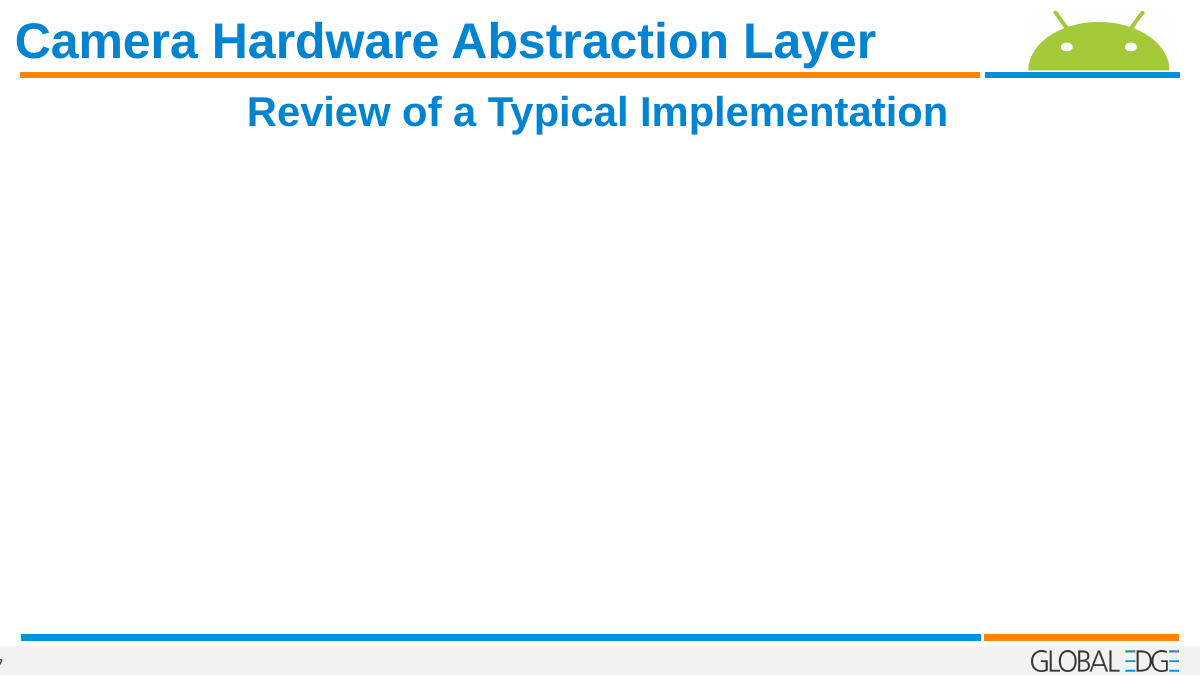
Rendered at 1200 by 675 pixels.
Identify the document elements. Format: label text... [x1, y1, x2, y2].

picture [1027, 10, 1170, 71]
picture [1031, 650, 1179, 672]
text_box Review of a Typical Implementation [0, 81, 1200, 144]
text_box Camera Hardware Abstraction Layer [0, 5, 1004, 81]
